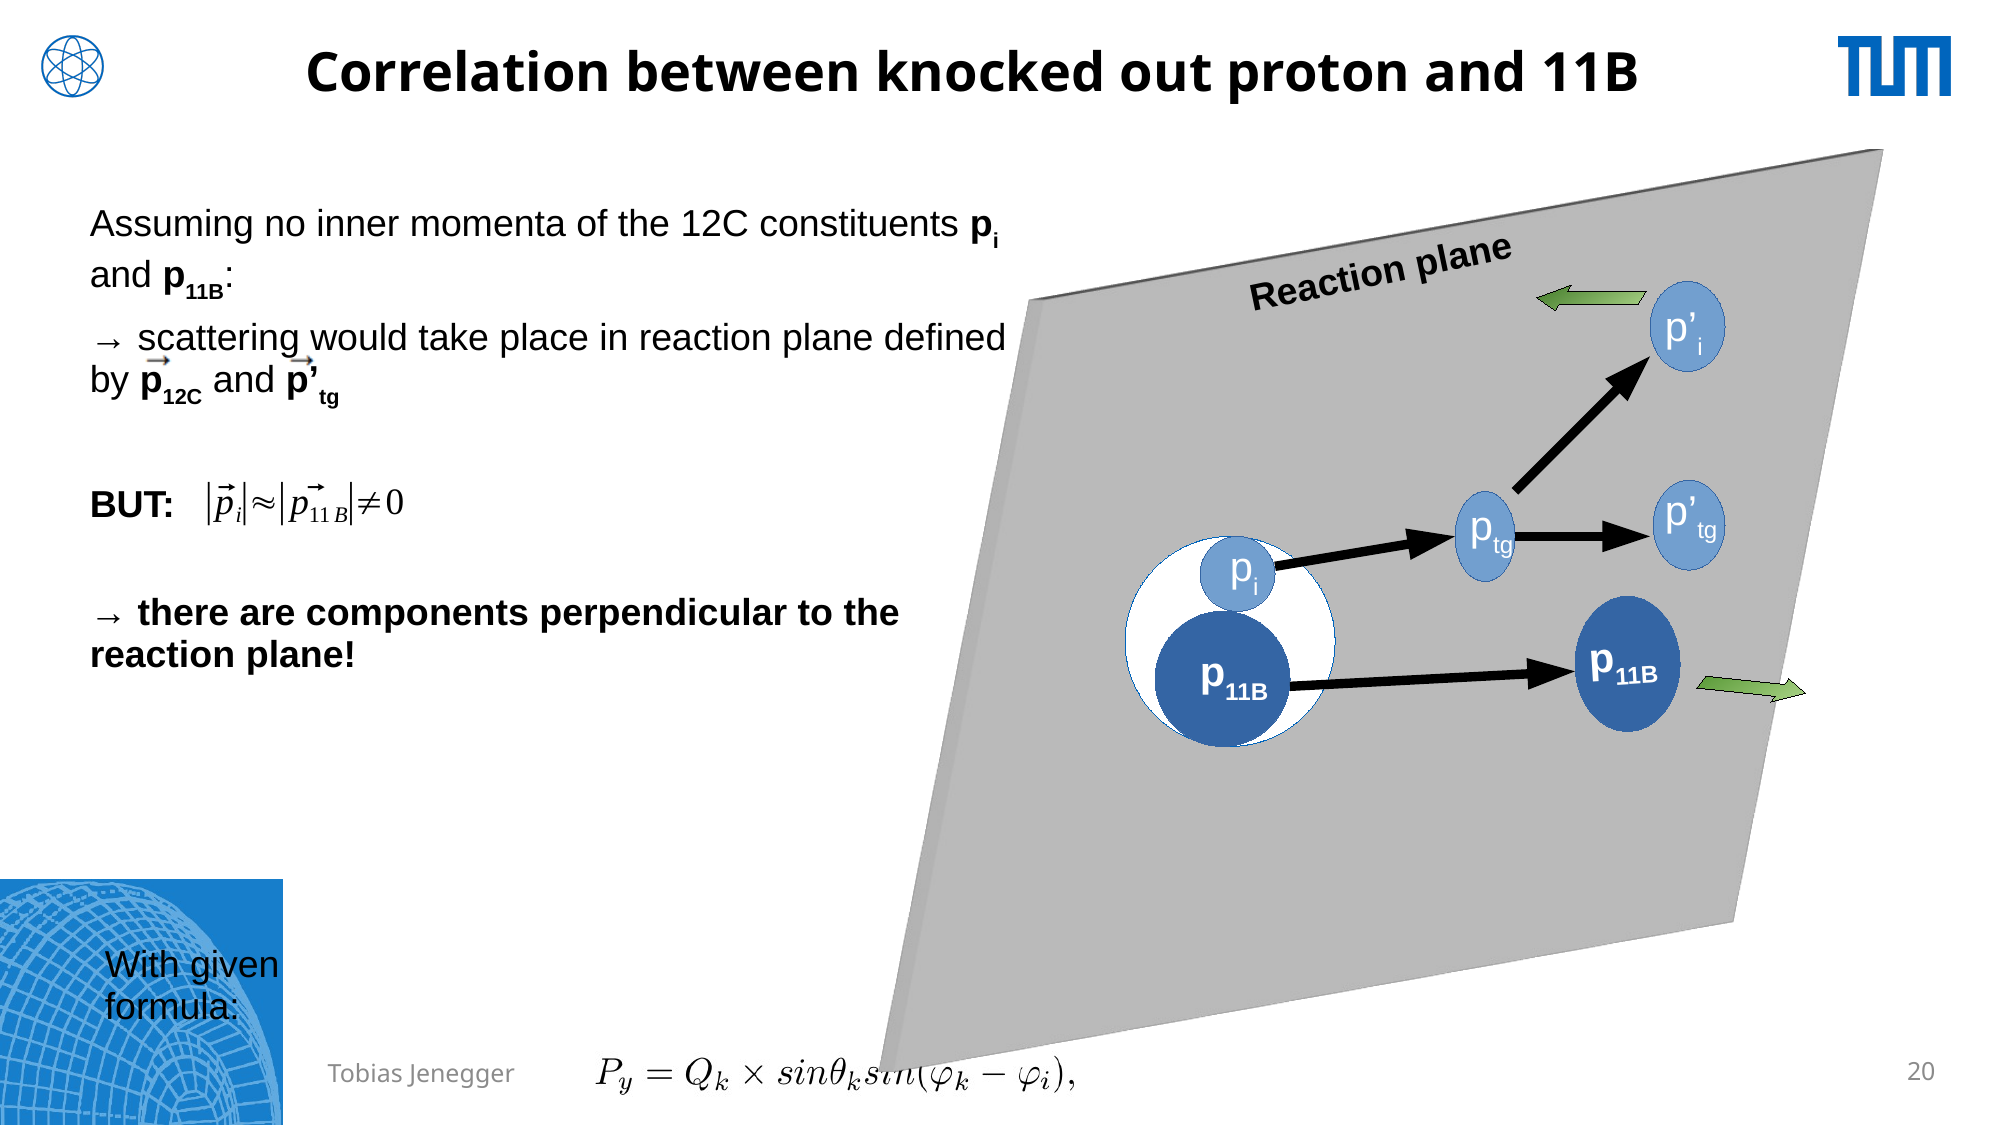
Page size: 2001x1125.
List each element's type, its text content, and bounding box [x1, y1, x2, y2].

text_box [1125, 537, 1336, 737]
slide_number Tobias Jenegger [312, 1042, 588, 1103]
text_box [1583, 596, 1670, 628]
text_box With given formula: [90, 936, 421, 1036]
title Correlation between knocked out proton and 11B [137, 32, 1809, 109]
picture [1838, 36, 1951, 96]
text_box [881, 737, 958, 1070]
text_box [1306, 690, 1324, 714]
text_box [1435, 225, 1456, 229]
text_box [1473, 491, 1497, 495]
text_box [1196, 741, 1264, 747]
picture [587, 1043, 1096, 1111]
text_box p’i [1650, 296, 1726, 368]
text_box [1289, 247, 1333, 255]
text_box [1457, 218, 1494, 225]
text_box [1201, 261, 1254, 271]
text_box ptg [1455, 495, 1531, 582]
slide_number <number> [1500, 1042, 1951, 1103]
text_box Reaction plane [1230, 200, 1595, 330]
text_box [1367, 233, 1411, 241]
picture [0, 879, 283, 1125]
text_box [1536, 285, 1647, 311]
chart [195, 479, 412, 528]
text_box p11B [1572, 621, 1698, 728]
text_box [1852, 149, 1881, 154]
text_box [1768, 161, 1814, 169]
text_box [1659, 281, 1716, 296]
text_box [1122, 275, 1177, 285]
text_box [1685, 174, 1739, 184]
text_box [1606, 724, 1652, 732]
text_box [1696, 676, 1806, 703]
text_box p11B [1185, 641, 1306, 741]
picture [36, 30, 108, 101]
text_box [1601, 187, 1667, 199]
text_box [1673, 368, 1702, 372]
text_box Assuming no inner momenta of the 12C constituents pi and p11B: → scattering would take place in reaction plane defined by p12C and p’tg BUT: → there are components perpendicular to the reaction plane! [75, 195, 1051, 737]
text_box pi [1215, 536, 1291, 608]
text_box p’tg [1650, 480, 1741, 608]
text_box [1062, 290, 1093, 296]
